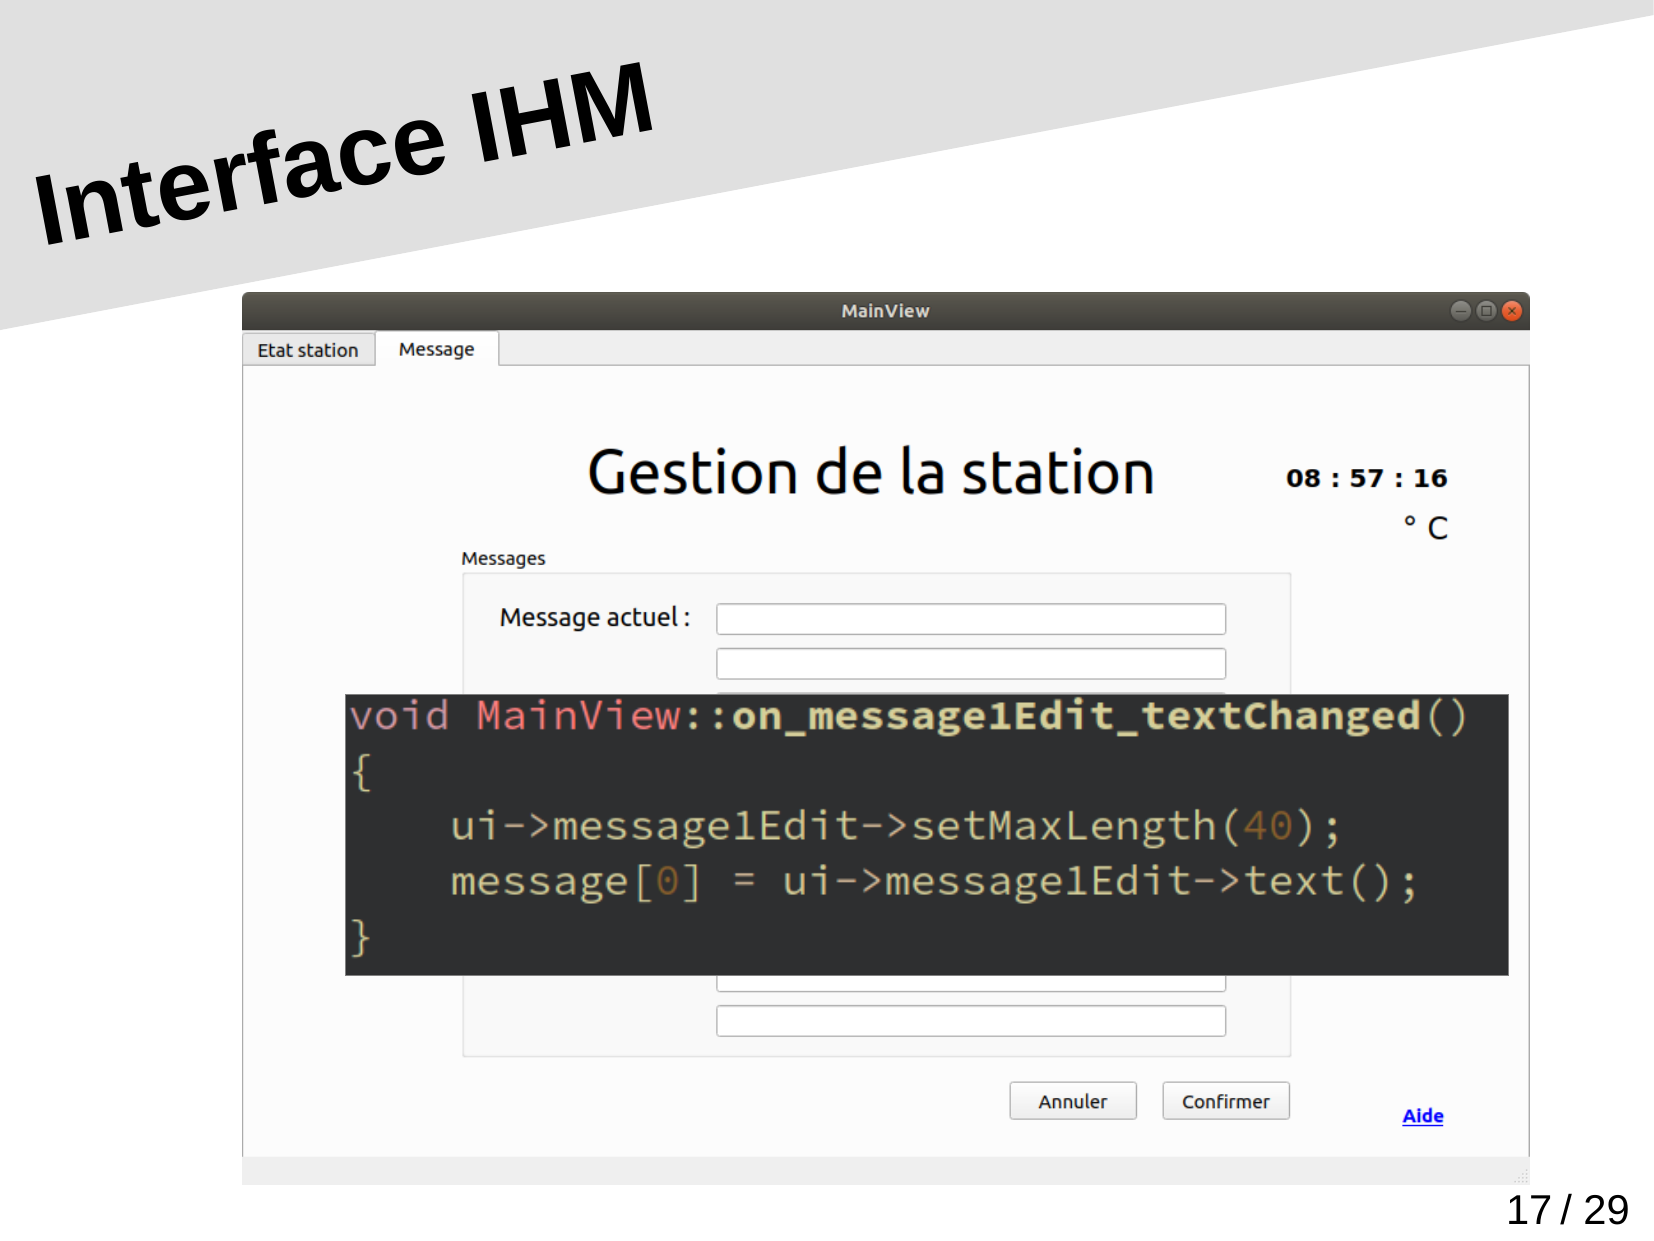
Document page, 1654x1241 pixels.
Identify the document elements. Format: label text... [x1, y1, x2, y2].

text_box [720, 600, 1231, 631]
title Interface IHM [16, 0, 1518, 315]
picture [242, 292, 1530, 1185]
